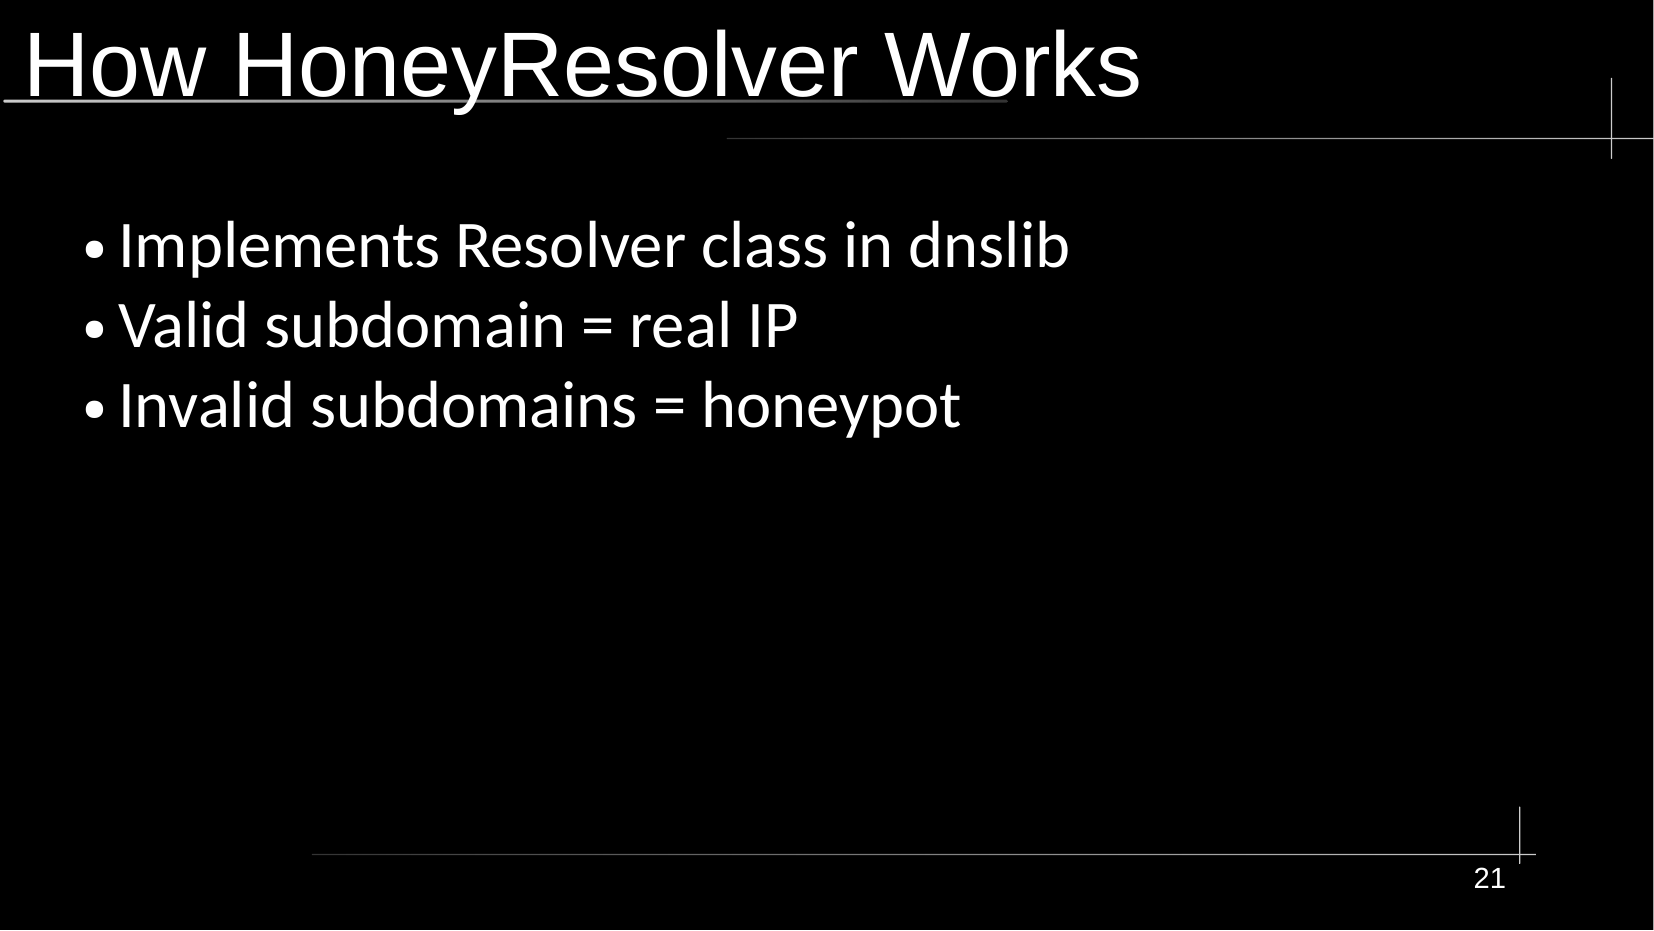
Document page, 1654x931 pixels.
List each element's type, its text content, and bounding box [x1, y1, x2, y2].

list Implements Resolver class in dnslib Valid subdomain = real IP Invalid subdomains = honeypot [82, 217, 1571, 758]
title How HoneyResolver Works [23, 11, 1589, 119]
